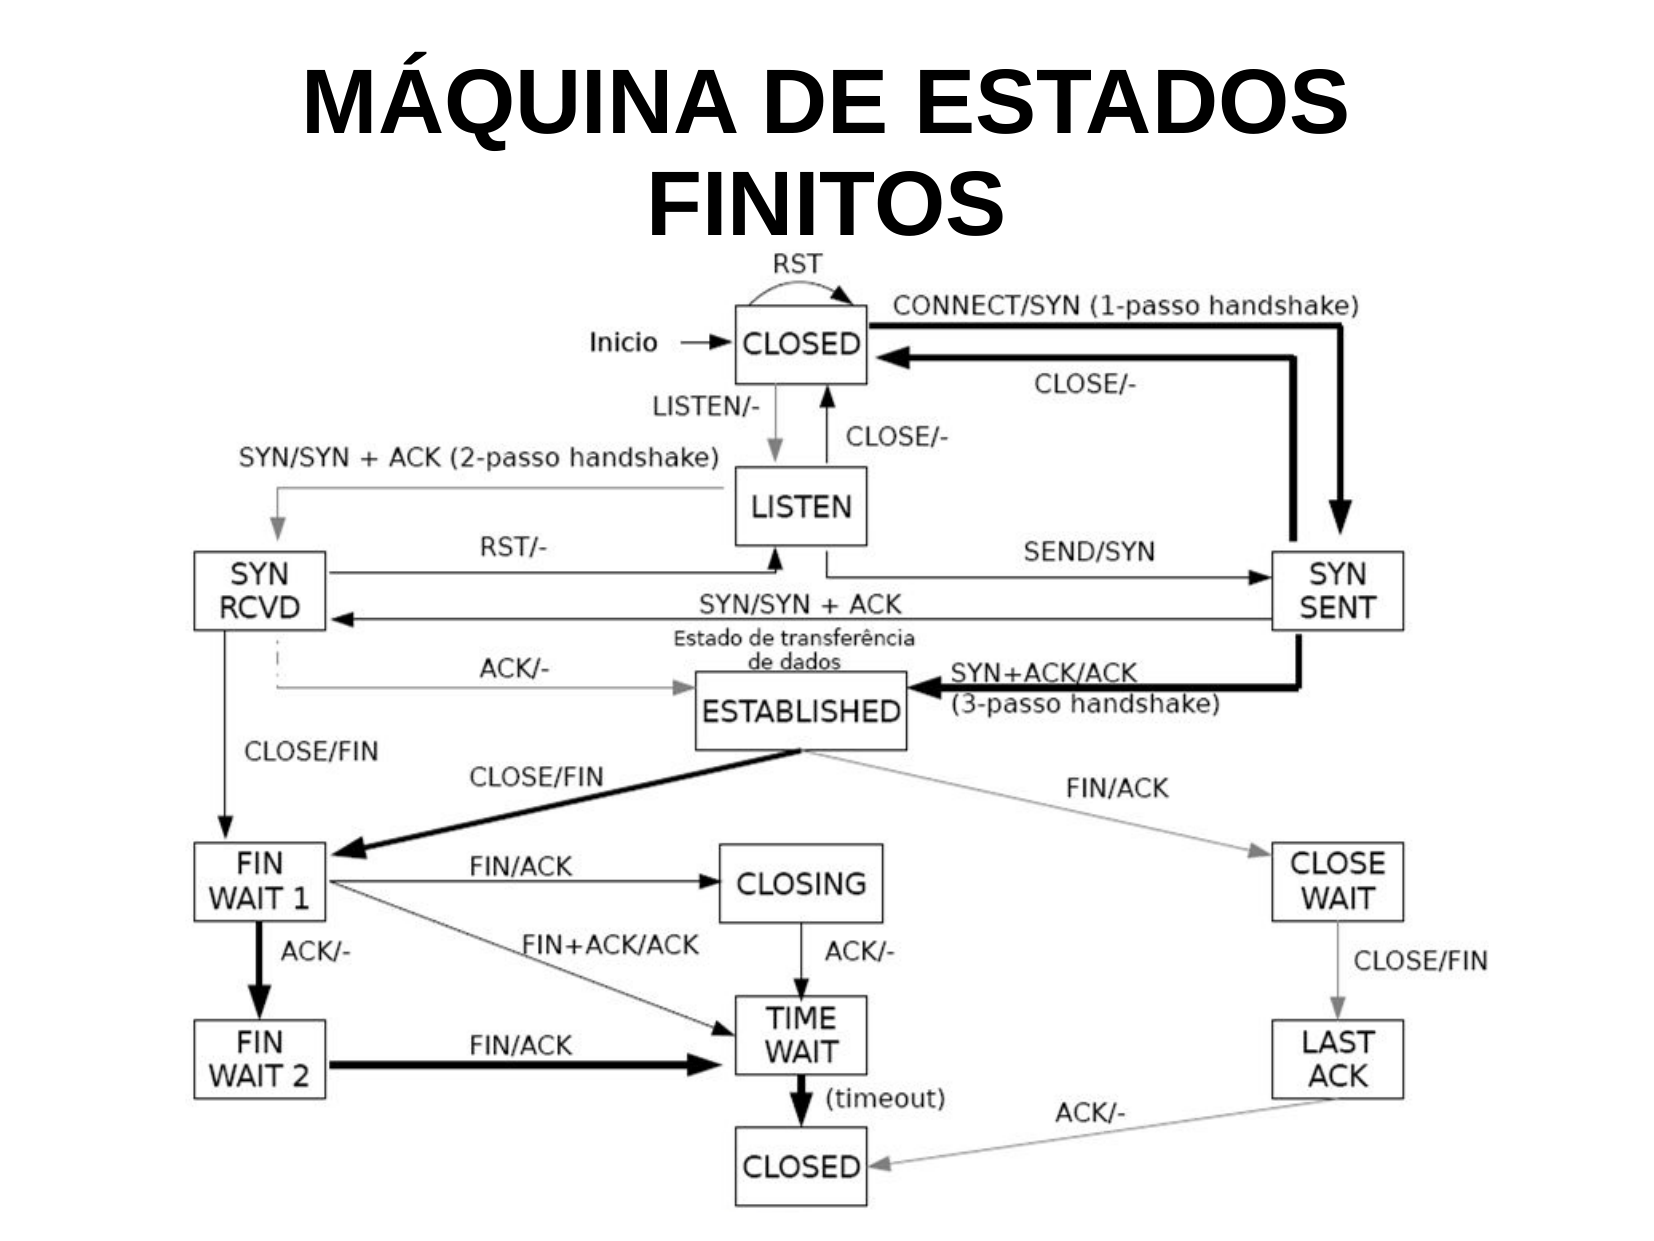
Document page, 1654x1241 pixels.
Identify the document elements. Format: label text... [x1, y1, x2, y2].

picture [181, 244, 1588, 1235]
title MÁQUINA DE ESTADOS FINITOS [82, 49, 1571, 257]
